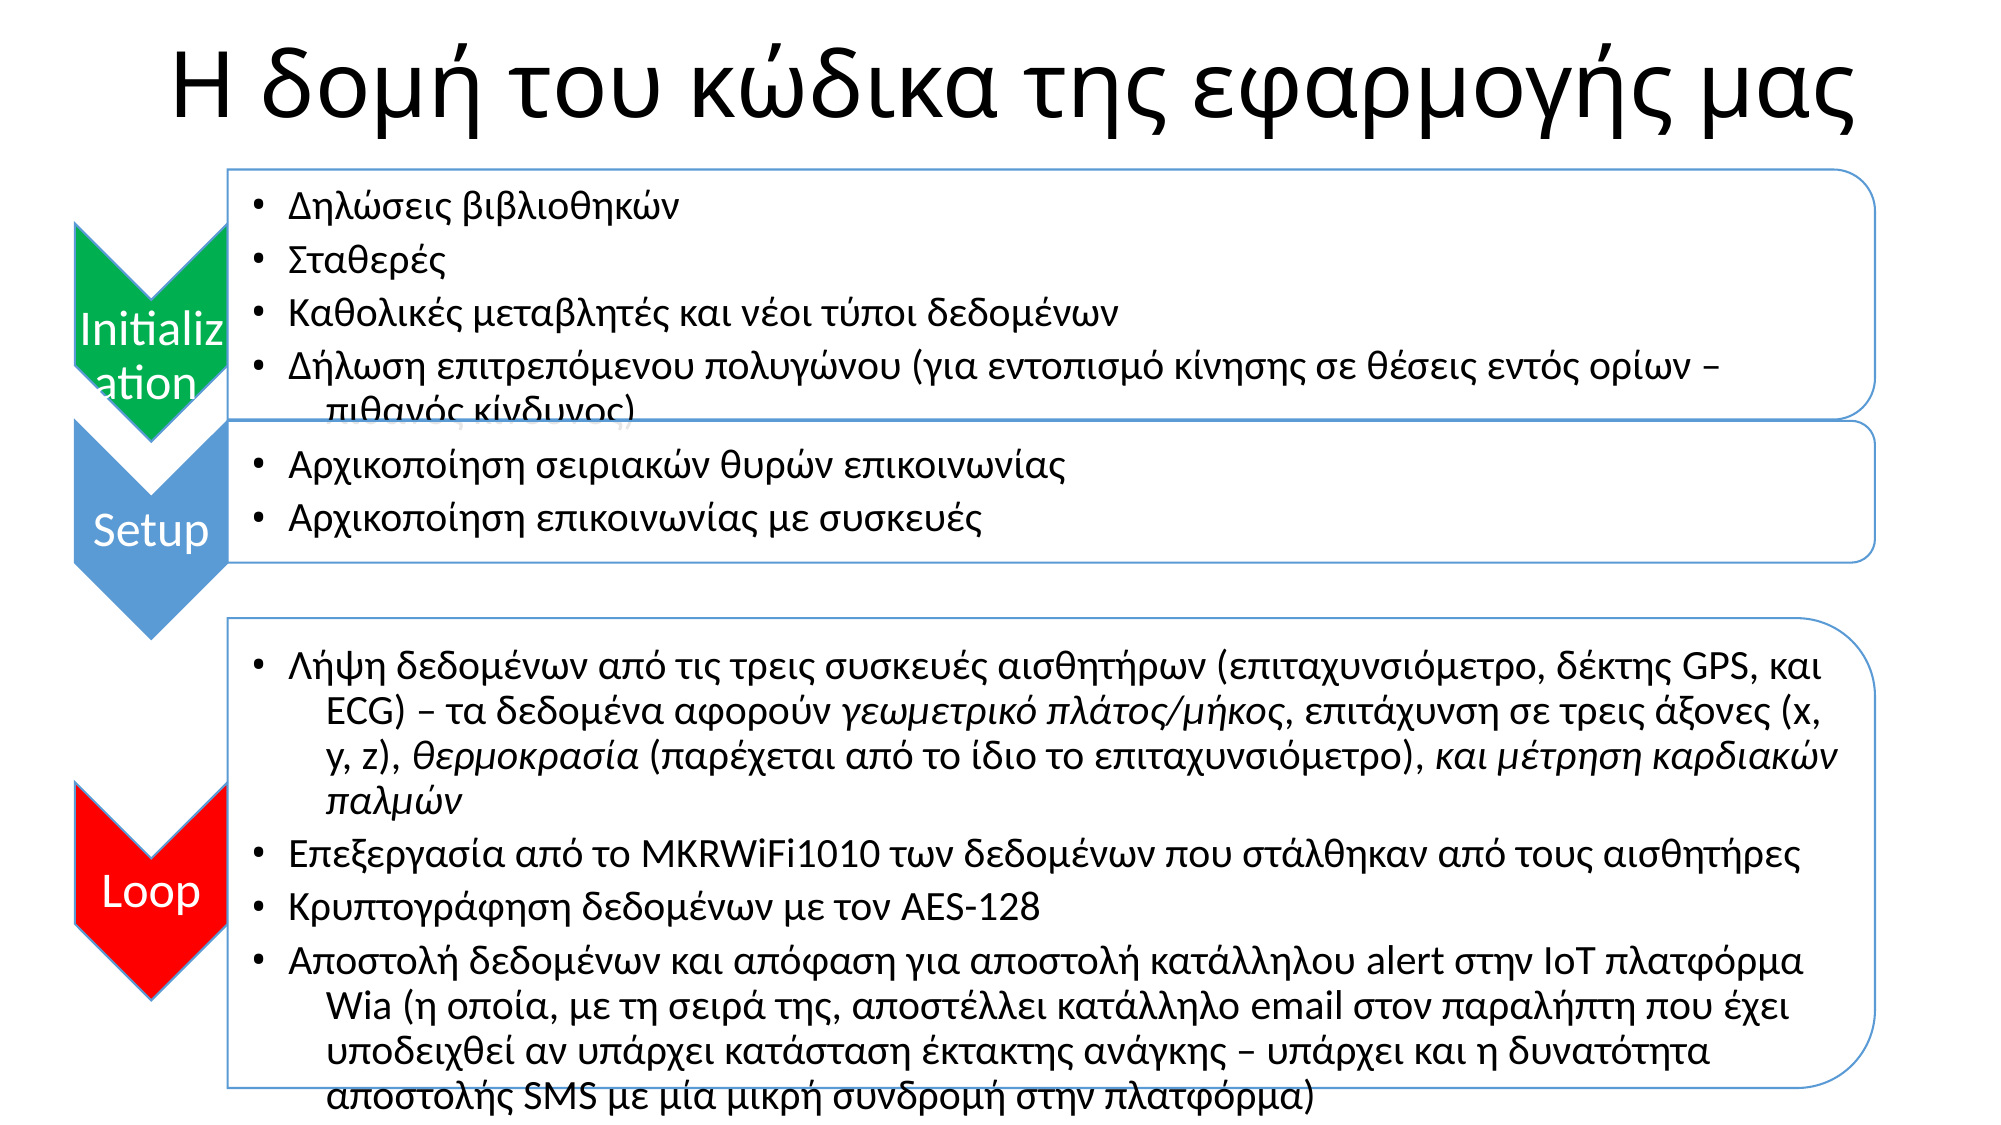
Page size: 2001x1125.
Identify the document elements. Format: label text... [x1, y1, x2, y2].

title Η δομή του κώδικα της εφαρμογής μας [150, 0, 1876, 177]
text_box Αρχικοποίηση σειριακών θυρών επικοινωνίας Αρχικοποίηση επικοινωνίας με συσκευές [227, 420, 1875, 563]
text_box Setup [74, 420, 228, 639]
text_box Δηλώσεις βιβλιοθηκών Σταθερές Καθολικές μεταβλητές και νέοι τύποι δεδομένων Δήλωση επιτρεπόμενου πολυγώνου (για εντοπισμό κίνησης σε θέσεις εντός ορίων – πιθανός κίνδυνος) [227, 169, 1876, 420]
text_box Λήψη δεδομένων από τις τρεις συσκευές αισθητήρων (επιταχυνσιόμετρο, δέκτης GPS, και ECG) – τα δεδομένα αφορούν γεωμετρικό πλάτος/μήκος, επιτάχυνση σε τρεις άξονες (x, y, z), θερμοκρασία (παρέχεται από το ίδιο το επιταχυνσιόμετρο), και μέτρηση καρδιακών παλμών Επεξεργασία από το MKRWiFi1010 των δεδομένων που στάλθηκαν από τους αισθητήρες Κρυπτογράφηση δεδομένων με τον AES-128 Αποστολή δεδομένων και απόφαση για αποστολή κατάλληλου alert στην IoT πλατφόρμα Wia (η οποία, με τη σειρά της, αποστέλλει κατάλληλο email στον παραλήπτη που έχει υποδειχθεί αν υπάρχει κατάσταση έκτακτης ανάγκης – υπάρχει και η δυνατότητα αποστολής SMS με μία μικρή συνδρομή στην πλατφόρμα) [227, 618, 1876, 1089]
text_box Loop [74, 782, 227, 1001]
text_box Initialization [74, 223, 227, 442]
